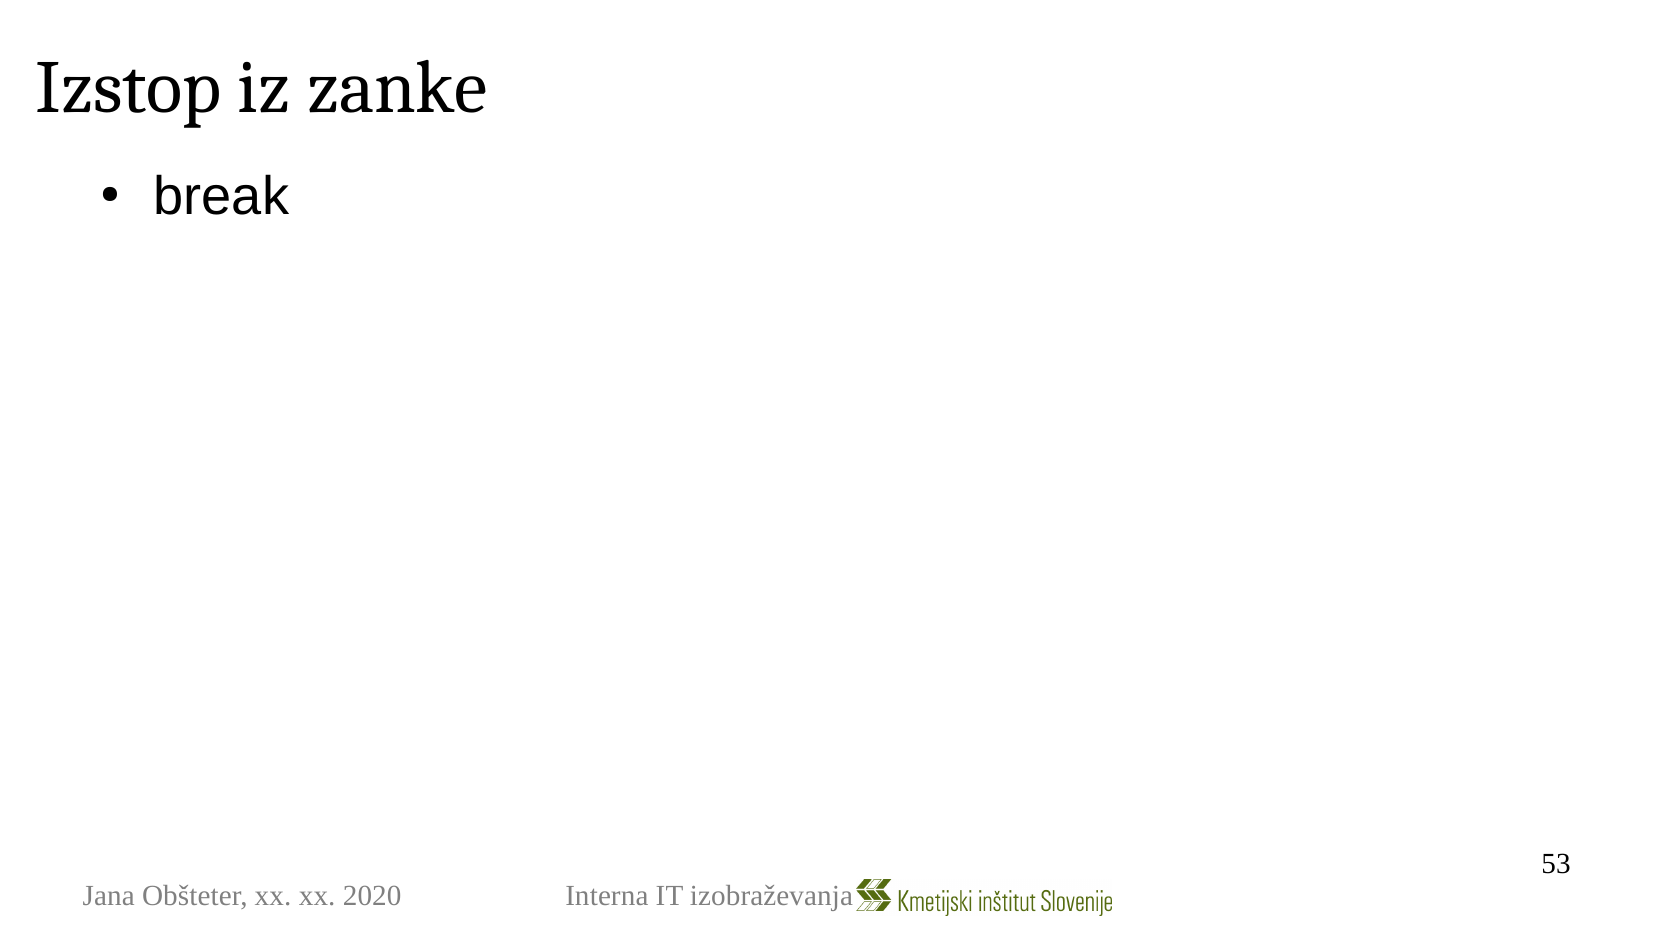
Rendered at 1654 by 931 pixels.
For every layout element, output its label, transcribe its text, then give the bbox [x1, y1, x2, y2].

title Izstop iz zanke [35, 21, 1524, 154]
list break [82, 165, 1642, 827]
picture [856, 879, 1112, 916]
